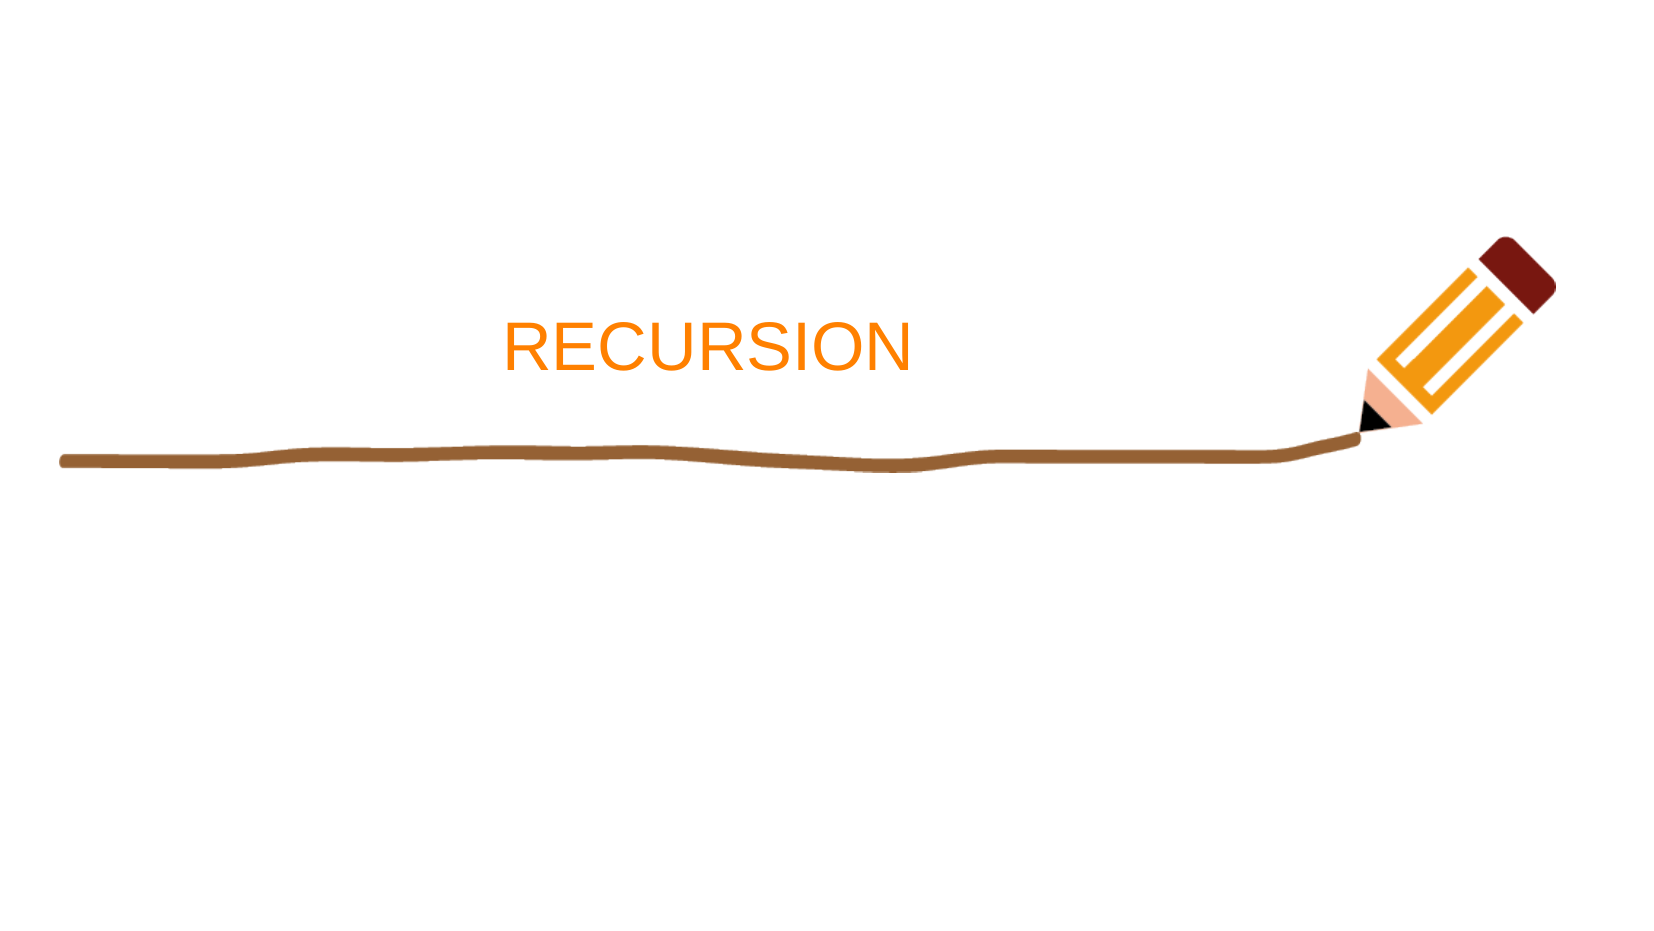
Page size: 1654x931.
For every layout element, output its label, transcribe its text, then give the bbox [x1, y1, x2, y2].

picture [59, 236, 1556, 473]
title RECURSION [88, 265, 1329, 429]
